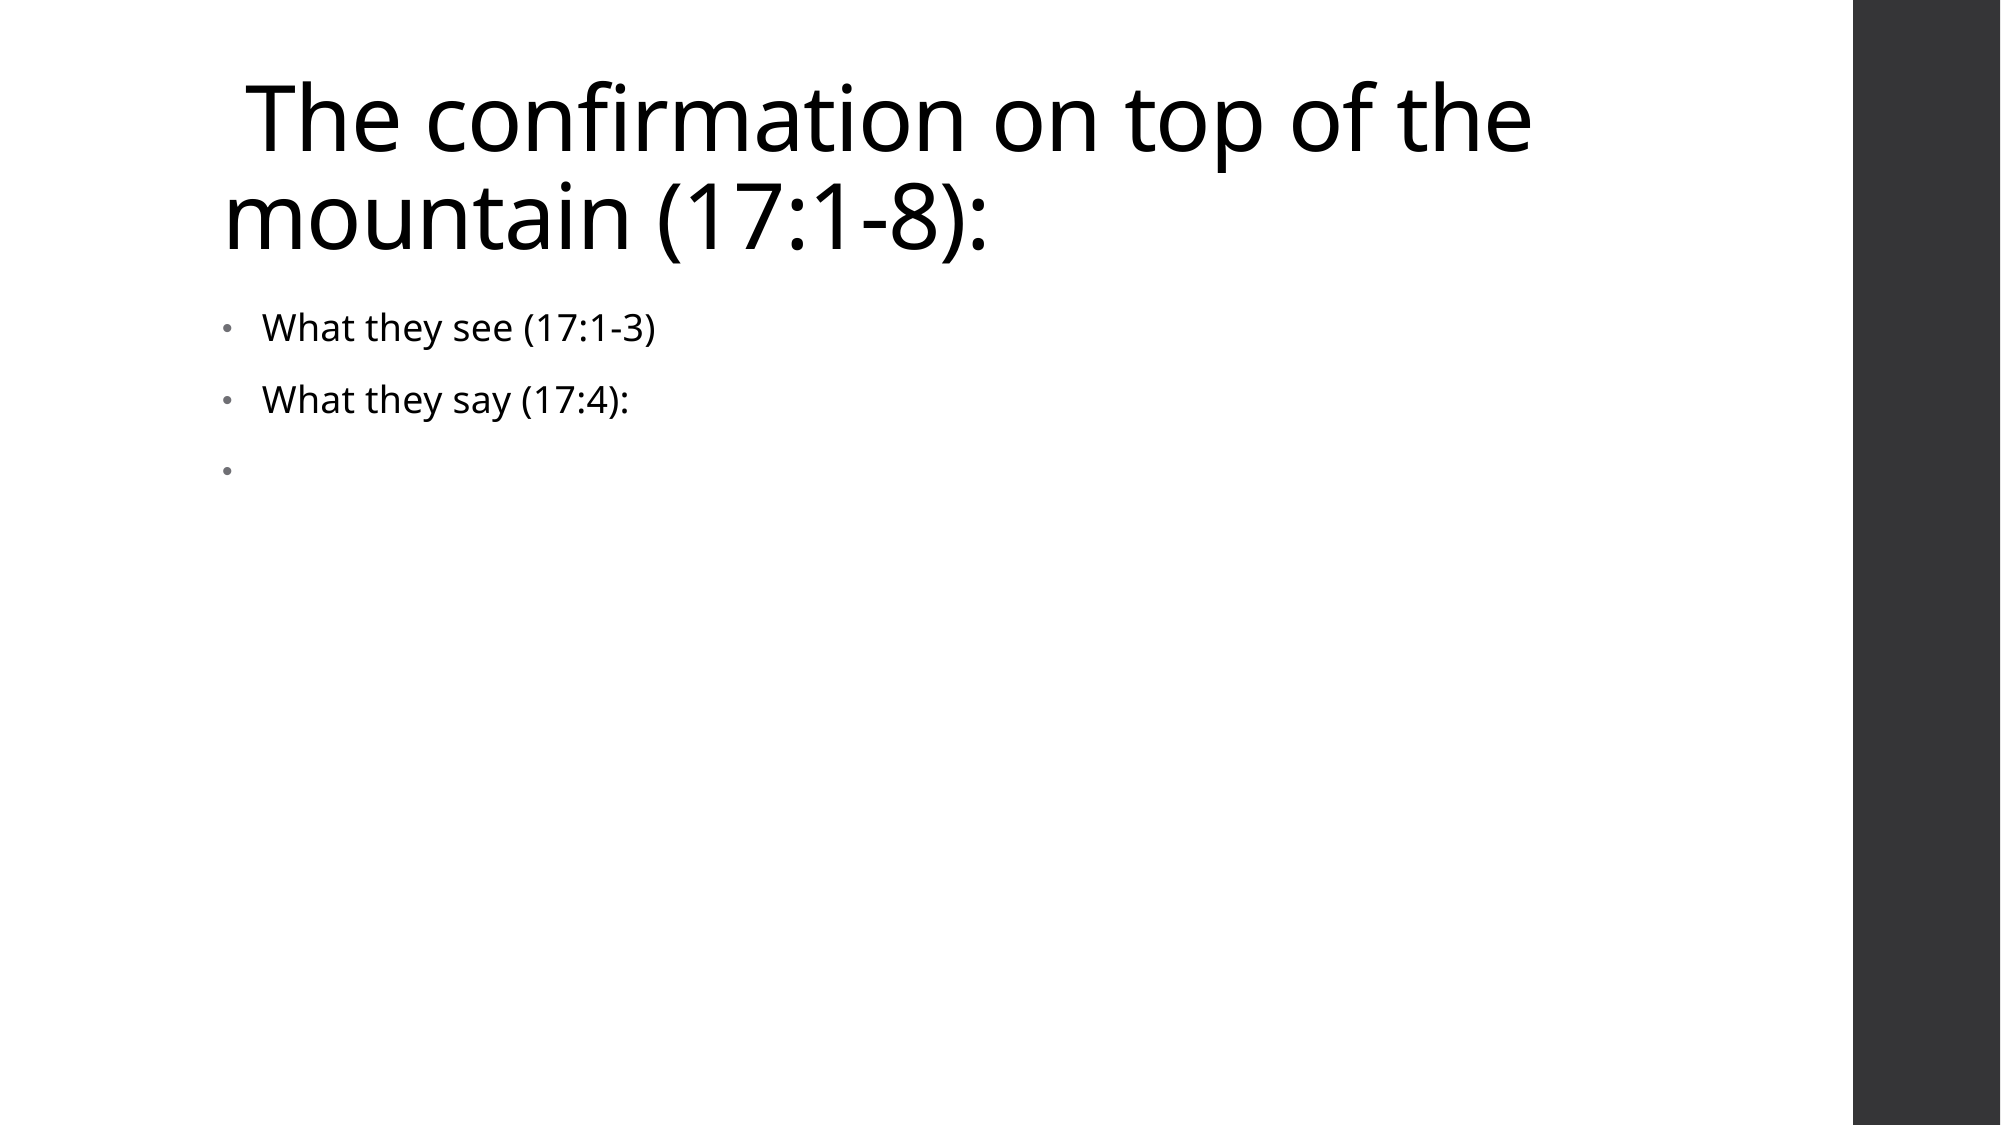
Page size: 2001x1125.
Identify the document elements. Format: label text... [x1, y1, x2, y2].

title The confirmation on top of the mountain (17:1-8): [206, 60, 1797, 278]
list What they see (17:1-3) What they say (17:4): [206, 299, 1617, 1014]
